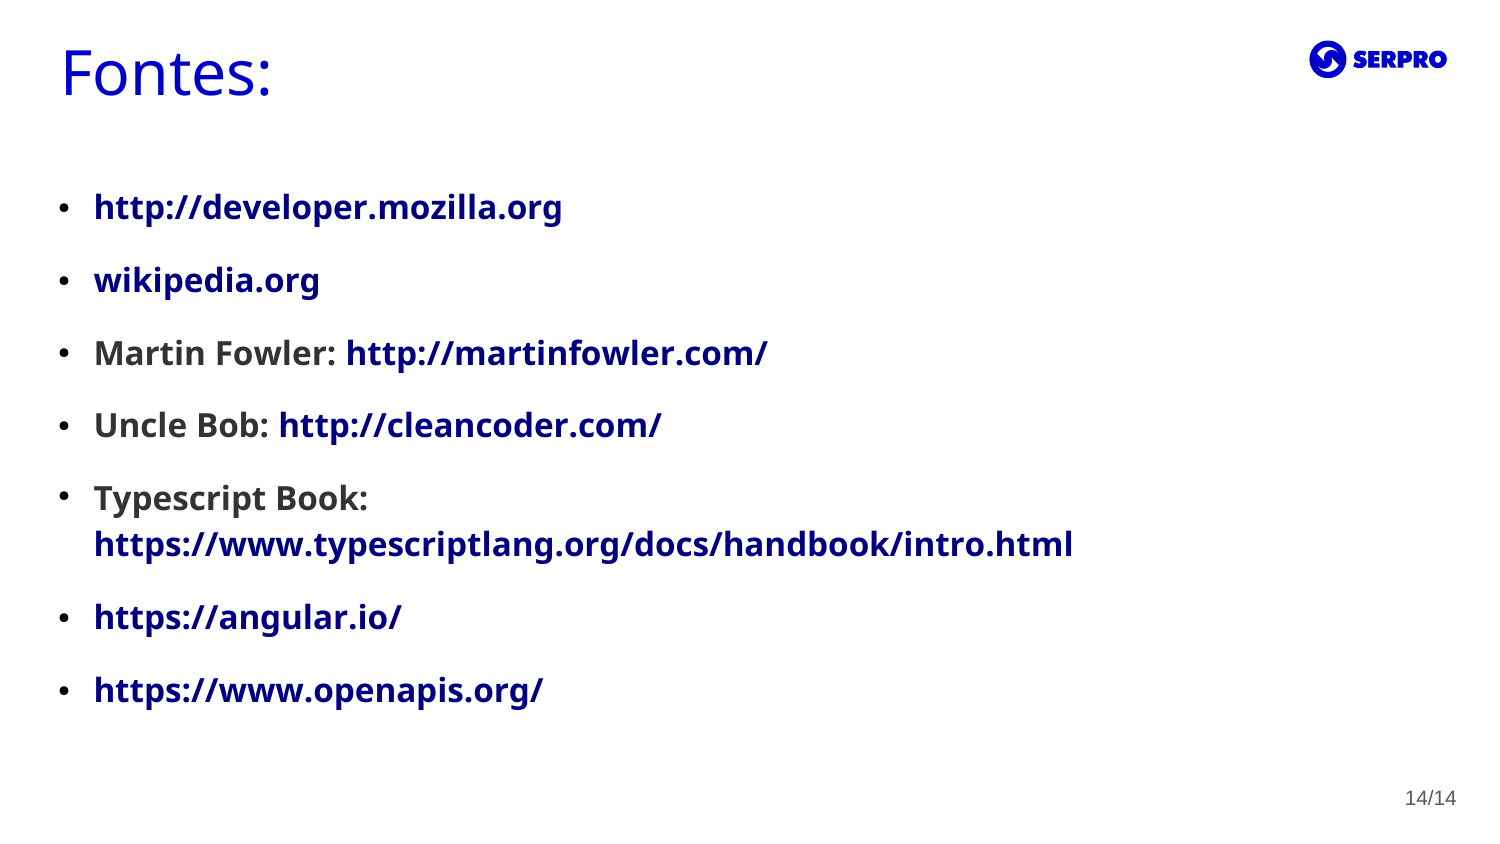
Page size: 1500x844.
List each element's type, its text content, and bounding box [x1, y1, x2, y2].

picture [1306, 37, 1450, 82]
text_box http://developer.mozilla.org wikipedia.org Martin Fowler: http://martinfowler.com/ Uncle Bob: http://cleancoder.com/ Typescript Book: https://www.typescriptlang.org/docs/handbook/intro.html https://angular.io/ https://www.openapis.org/ [58, 179, 1351, 244]
slide_number <número>/14 [1389, 764, 1480, 830]
title Fontes: [45, 32, 1191, 129]
